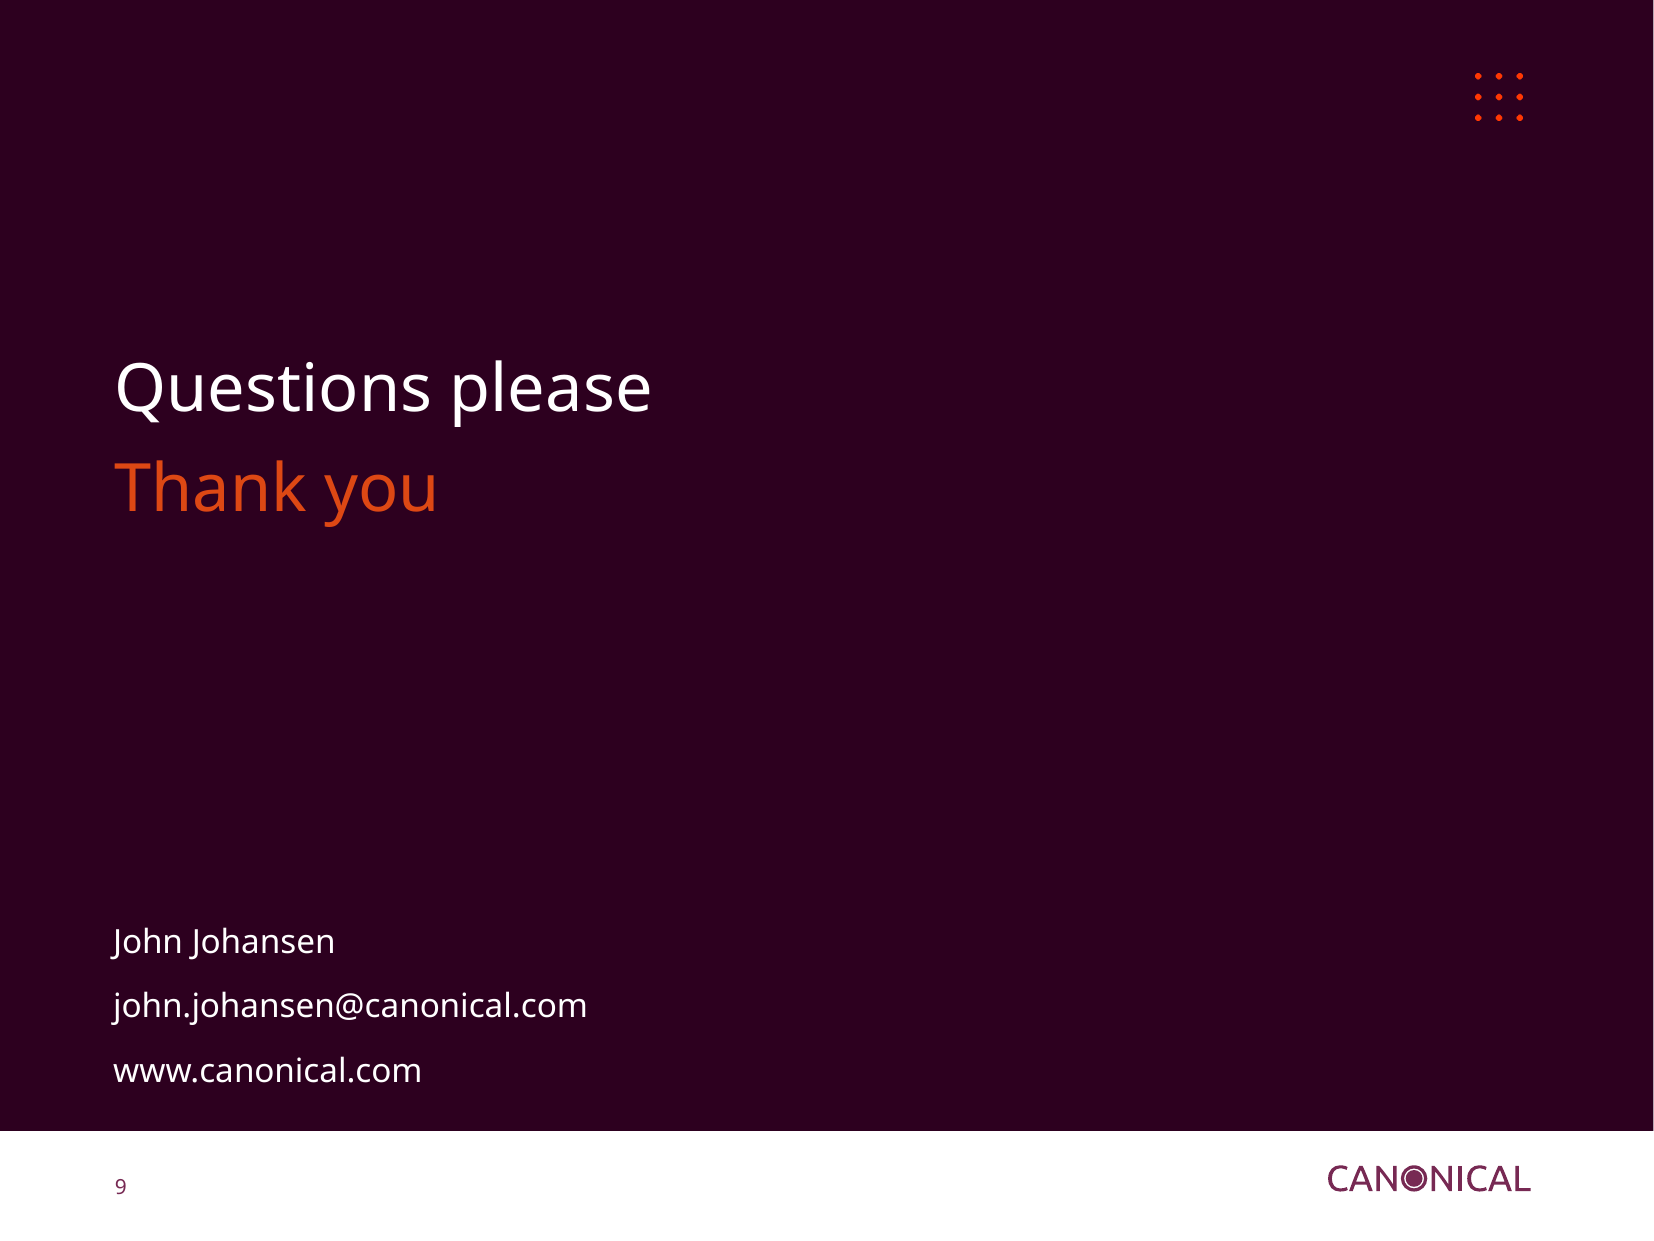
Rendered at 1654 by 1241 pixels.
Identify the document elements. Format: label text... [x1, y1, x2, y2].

title Questions please Thank you [114, 352, 863, 510]
list John Johansen john.johansen@canonical.com www.canonical.com [113, 913, 817, 1241]
picture [0, 0, 1654, 1131]
